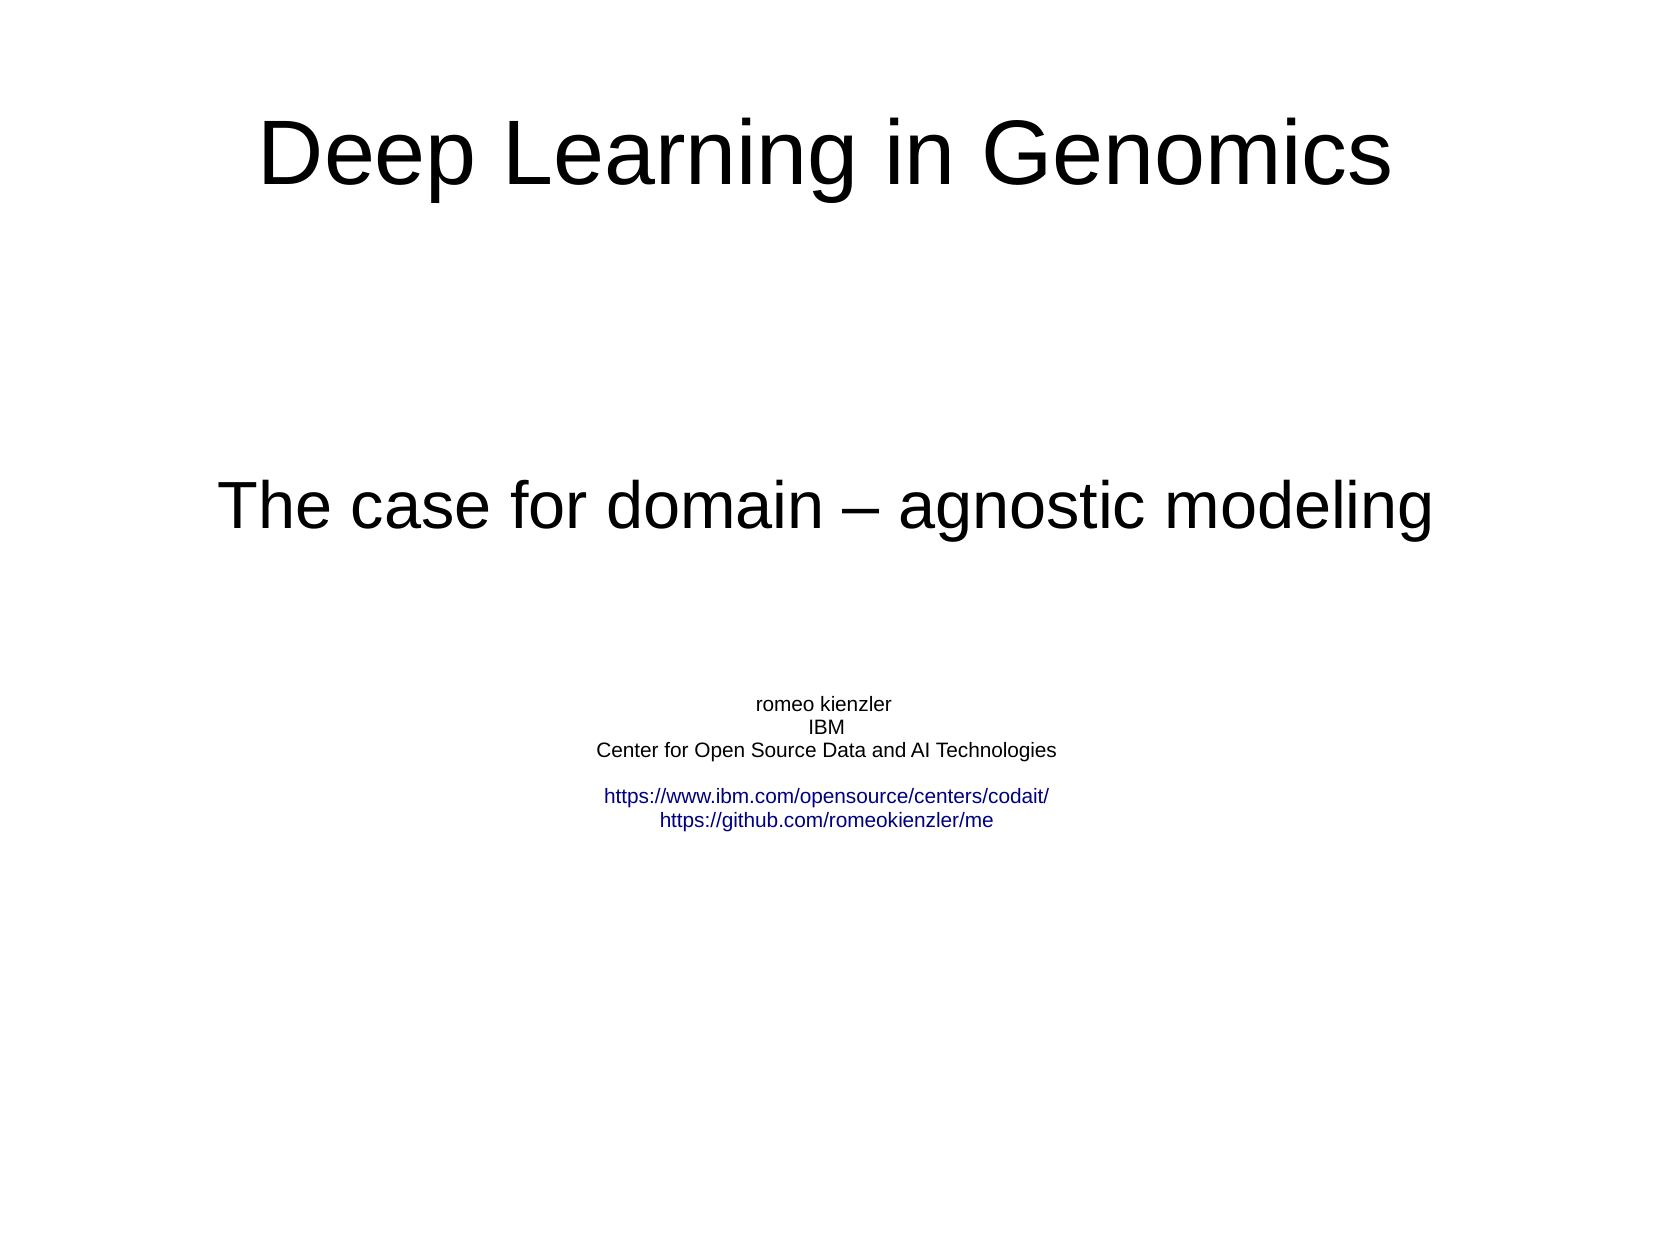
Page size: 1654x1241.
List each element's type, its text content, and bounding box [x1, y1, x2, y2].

subtitle The case for domain – agnostic modeling romeo kienzler IBM Center for Open Source Data and AI Technologies https://www.ibm.com/opensource/centers/codait/ https://github.com/romeokienzler/me [82, 290, 1571, 1010]
title Deep Learning in Genomics [82, 49, 1571, 257]
